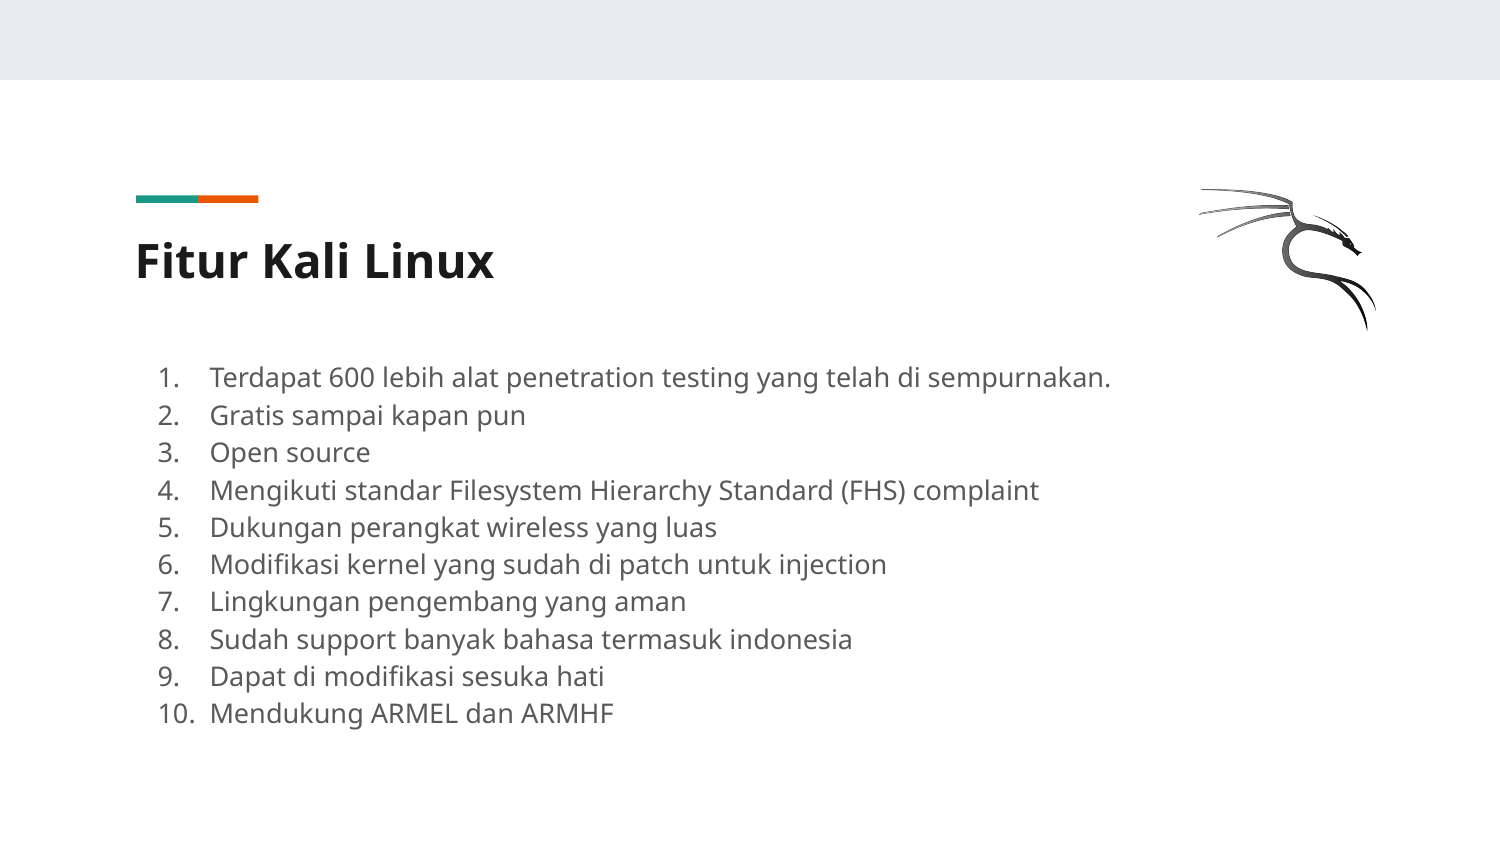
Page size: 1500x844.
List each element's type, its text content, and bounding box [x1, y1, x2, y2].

title Fitur Kali Linux [119, 216, 1194, 305]
list Terdapat 600 lebih alat penetration testing yang telah di sempurnakan. Gratis sampai kapan pun Open source Mengikuti standar Filesystem Hierarchy Standard (FHS) complaint Dukungan perangkat wireless yang luas Modifikasi kernel yang sudah di patch untuk injection Lingkungan pengembang yang aman Sudah support banyak bahasa termasuk indonesia Dapat di modifikasi sesuka hati Mendukung ARMEL dan ARMHF [119, 341, 1381, 712]
picture [1194, 184, 1381, 336]
